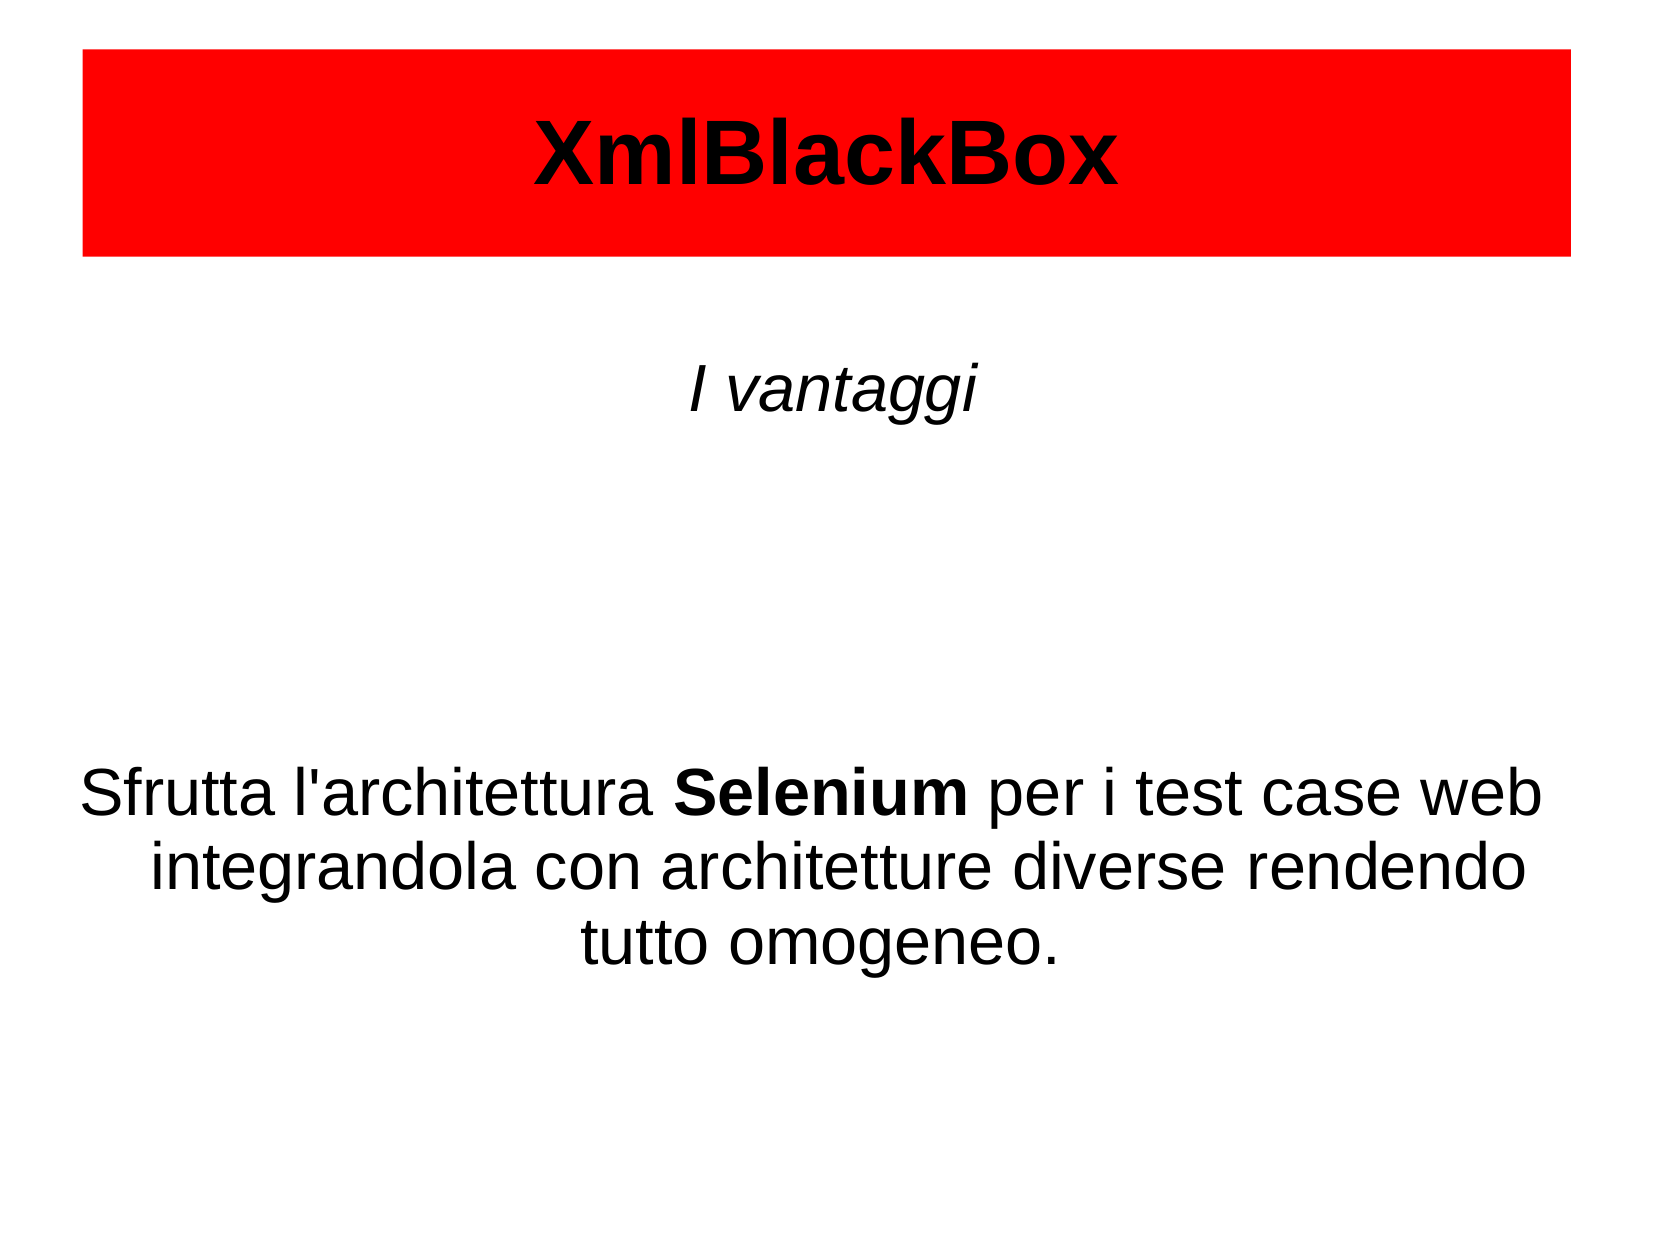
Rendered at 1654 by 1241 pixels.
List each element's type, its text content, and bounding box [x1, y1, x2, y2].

title XmlBlackBox [82, 49, 1571, 257]
subtitle Sfrutta l'architettura Selenium per i test case web integrandola con architetture diverse rendendo tutto omogeneo. [76, 581, 1565, 1152]
text_box I vantaggi [88, 295, 1577, 482]
